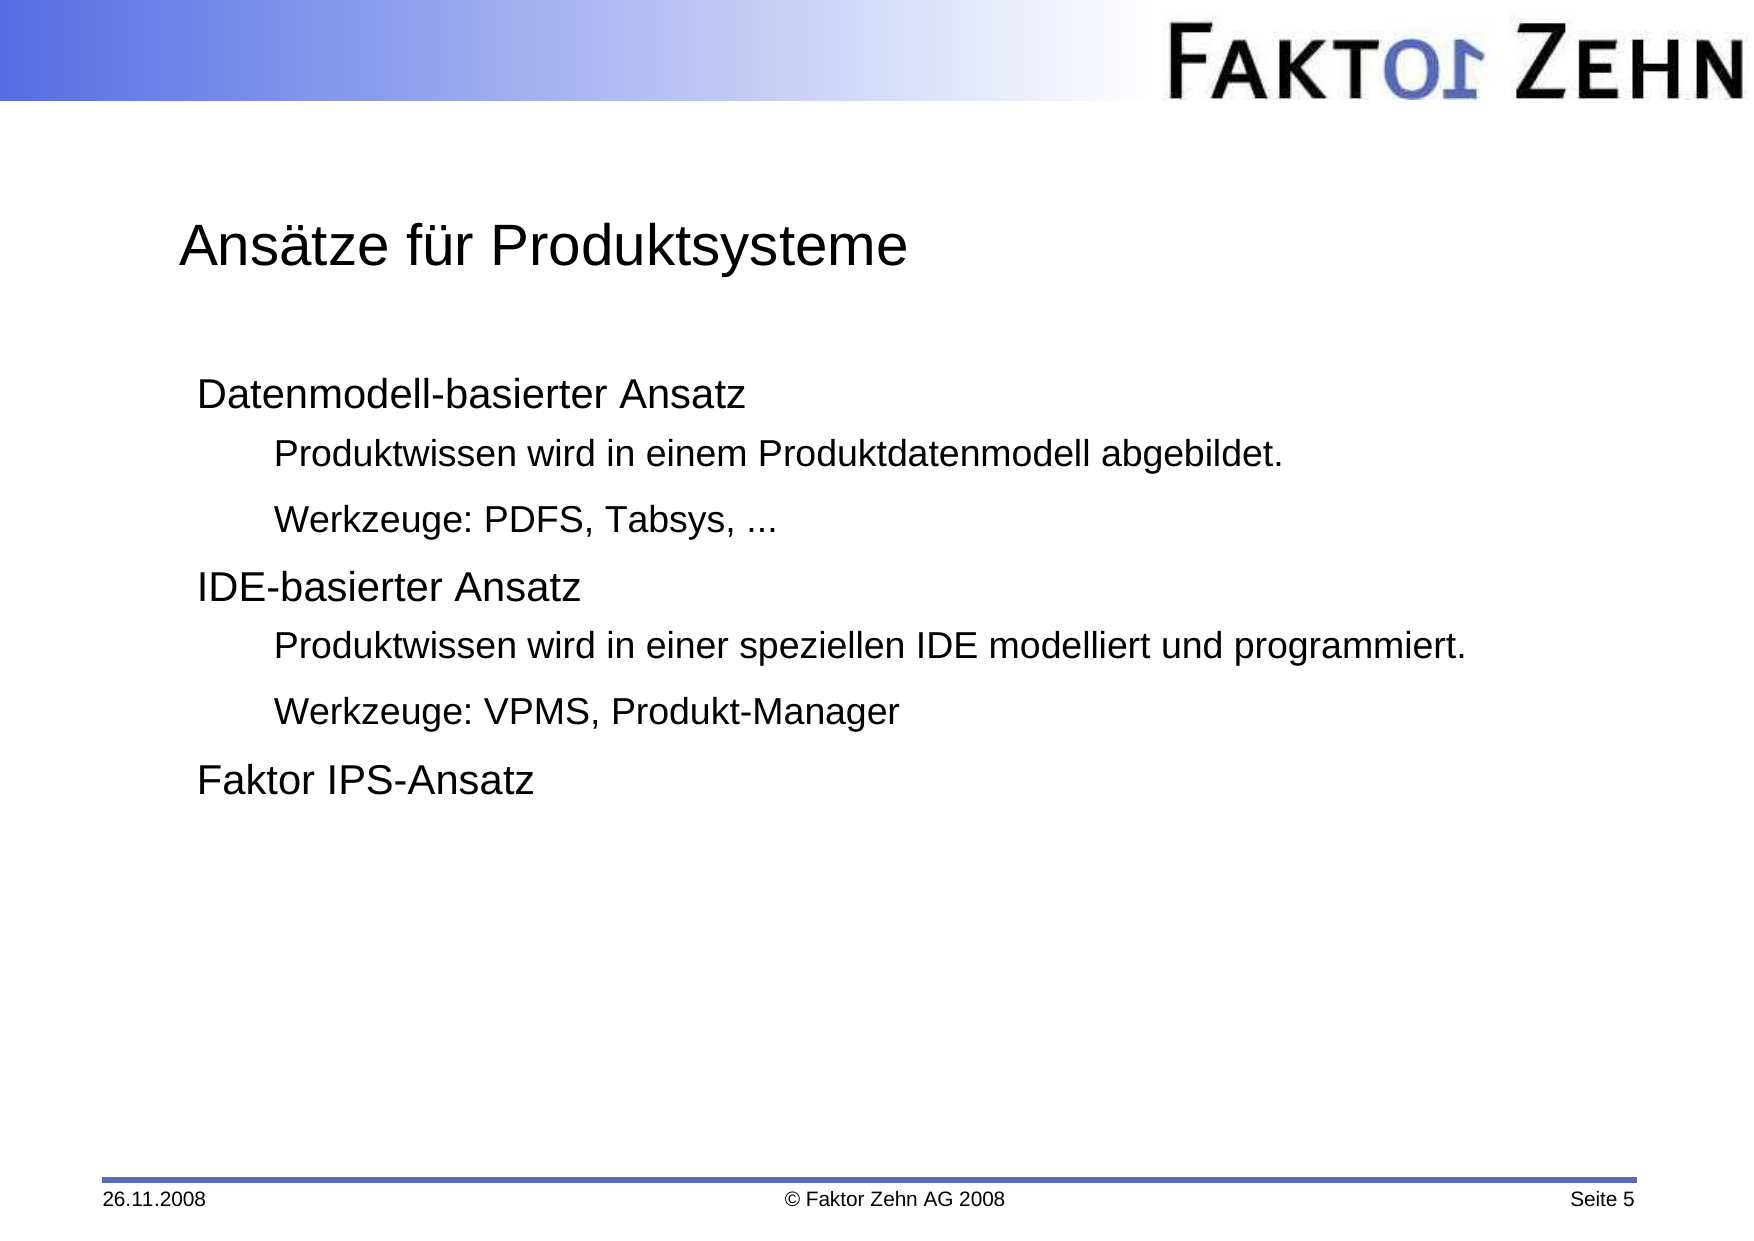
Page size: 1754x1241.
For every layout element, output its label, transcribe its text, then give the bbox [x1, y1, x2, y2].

title Ansätze für Produktsysteme [179, 142, 1576, 349]
picture [1162, 7, 1752, 100]
list Datenmodell-basierter Ansatz Produktwissen wird in einem Produktdatenmodell abgebildet. Werkzeuge: PDFS, Tabsys, ... IDE-basierter Ansatz Produktwissen wird in einer speziellen IDE modelliert und programmiert. Werkzeuge: VPMS, Produkt-Manager Faktor IPS-Ansatz [179, 371, 1576, 1078]
